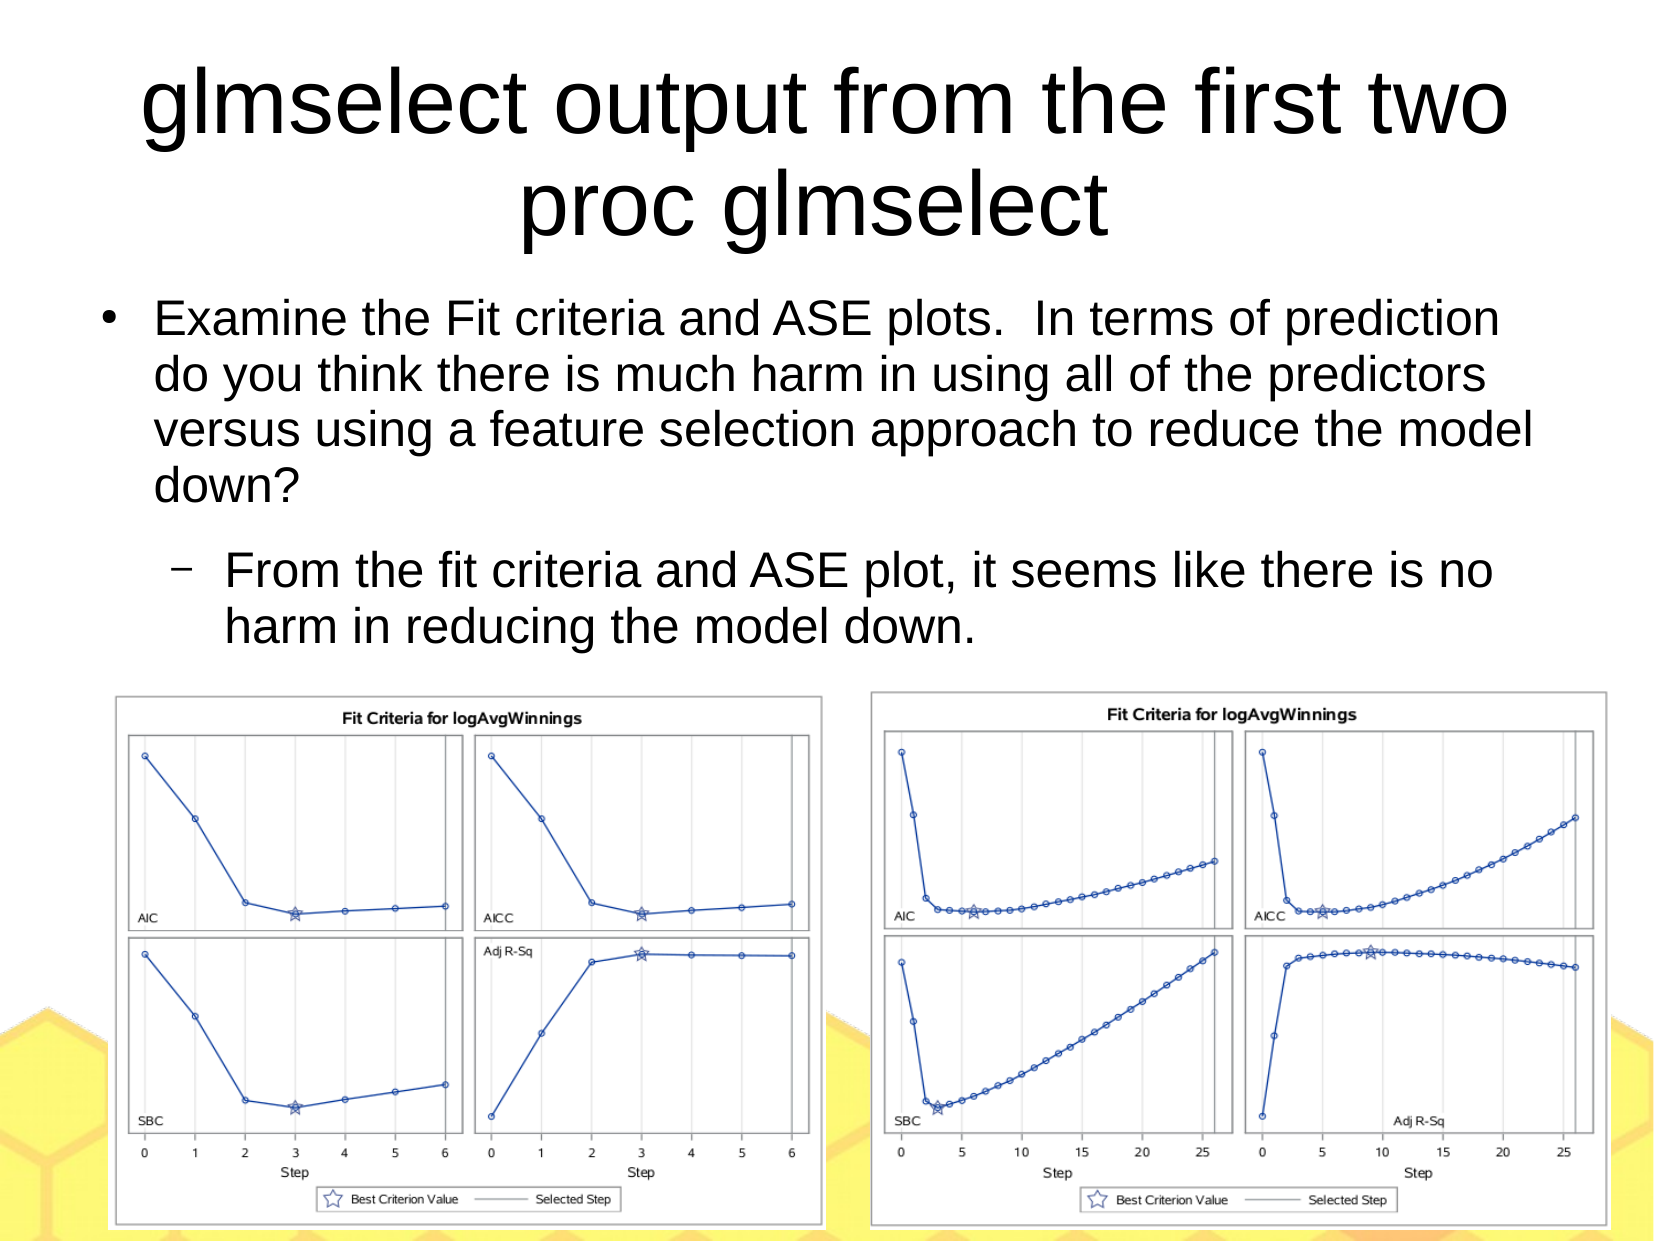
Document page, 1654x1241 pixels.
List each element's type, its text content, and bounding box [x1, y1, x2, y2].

picture [0, 689, 1654, 1241]
list Examine the Fit criteria and ASE plots. In terms of prediction do you think there is much harm in using all of the predictors versus using a feature selection approach to reduce the model down? From the fit criteria and ASE plot, it seems like there is no harm in reducing the model down. [82, 290, 1571, 1010]
title glmselect output from the first two proc glmselect [82, 49, 1571, 257]
